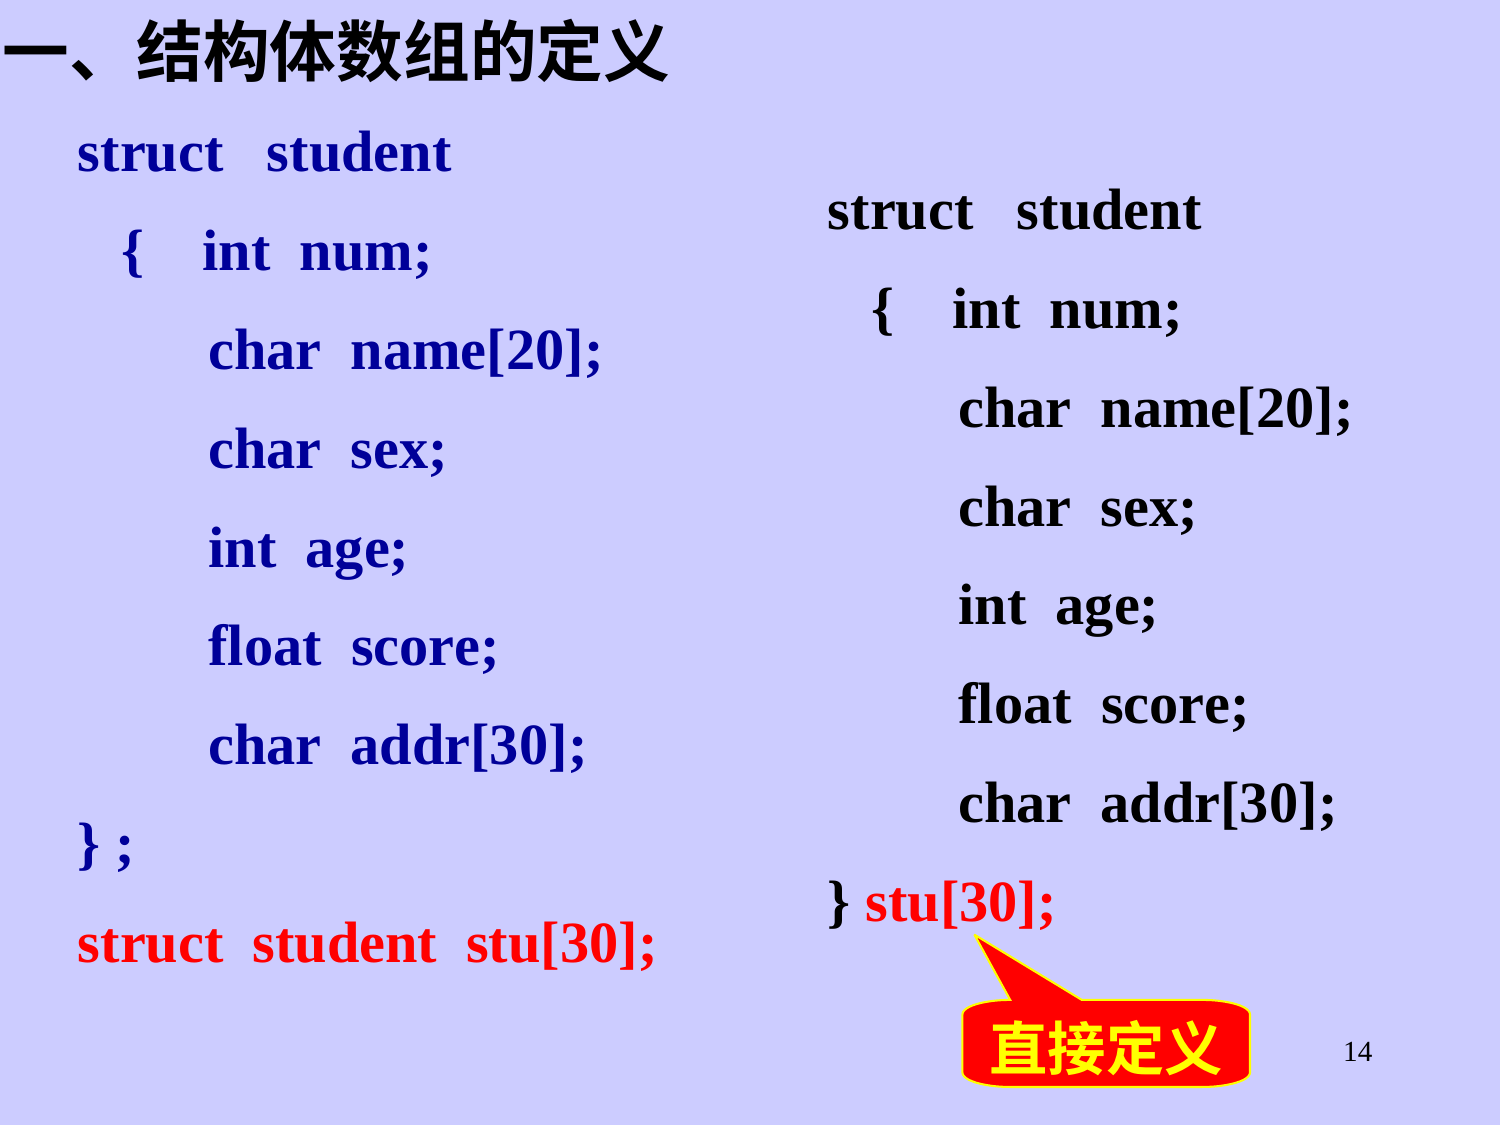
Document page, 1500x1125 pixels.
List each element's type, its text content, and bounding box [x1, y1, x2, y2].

text_box struct student { int num; char name[20]; char sex; int age; float score; char addr[30]; } stu[30]; [825, 162, 1500, 935]
text_box <编号> [1074, 1025, 1388, 1101]
text_box 直接定义 [962, 934, 1251, 1087]
text_box 一、结构体数组的定义 [0, 0, 1438, 92]
text_box struct student { int num; char name[20]; char sex; int age; float score; char addr[30]; } ; struct student stu[30]; [75, 104, 688, 976]
